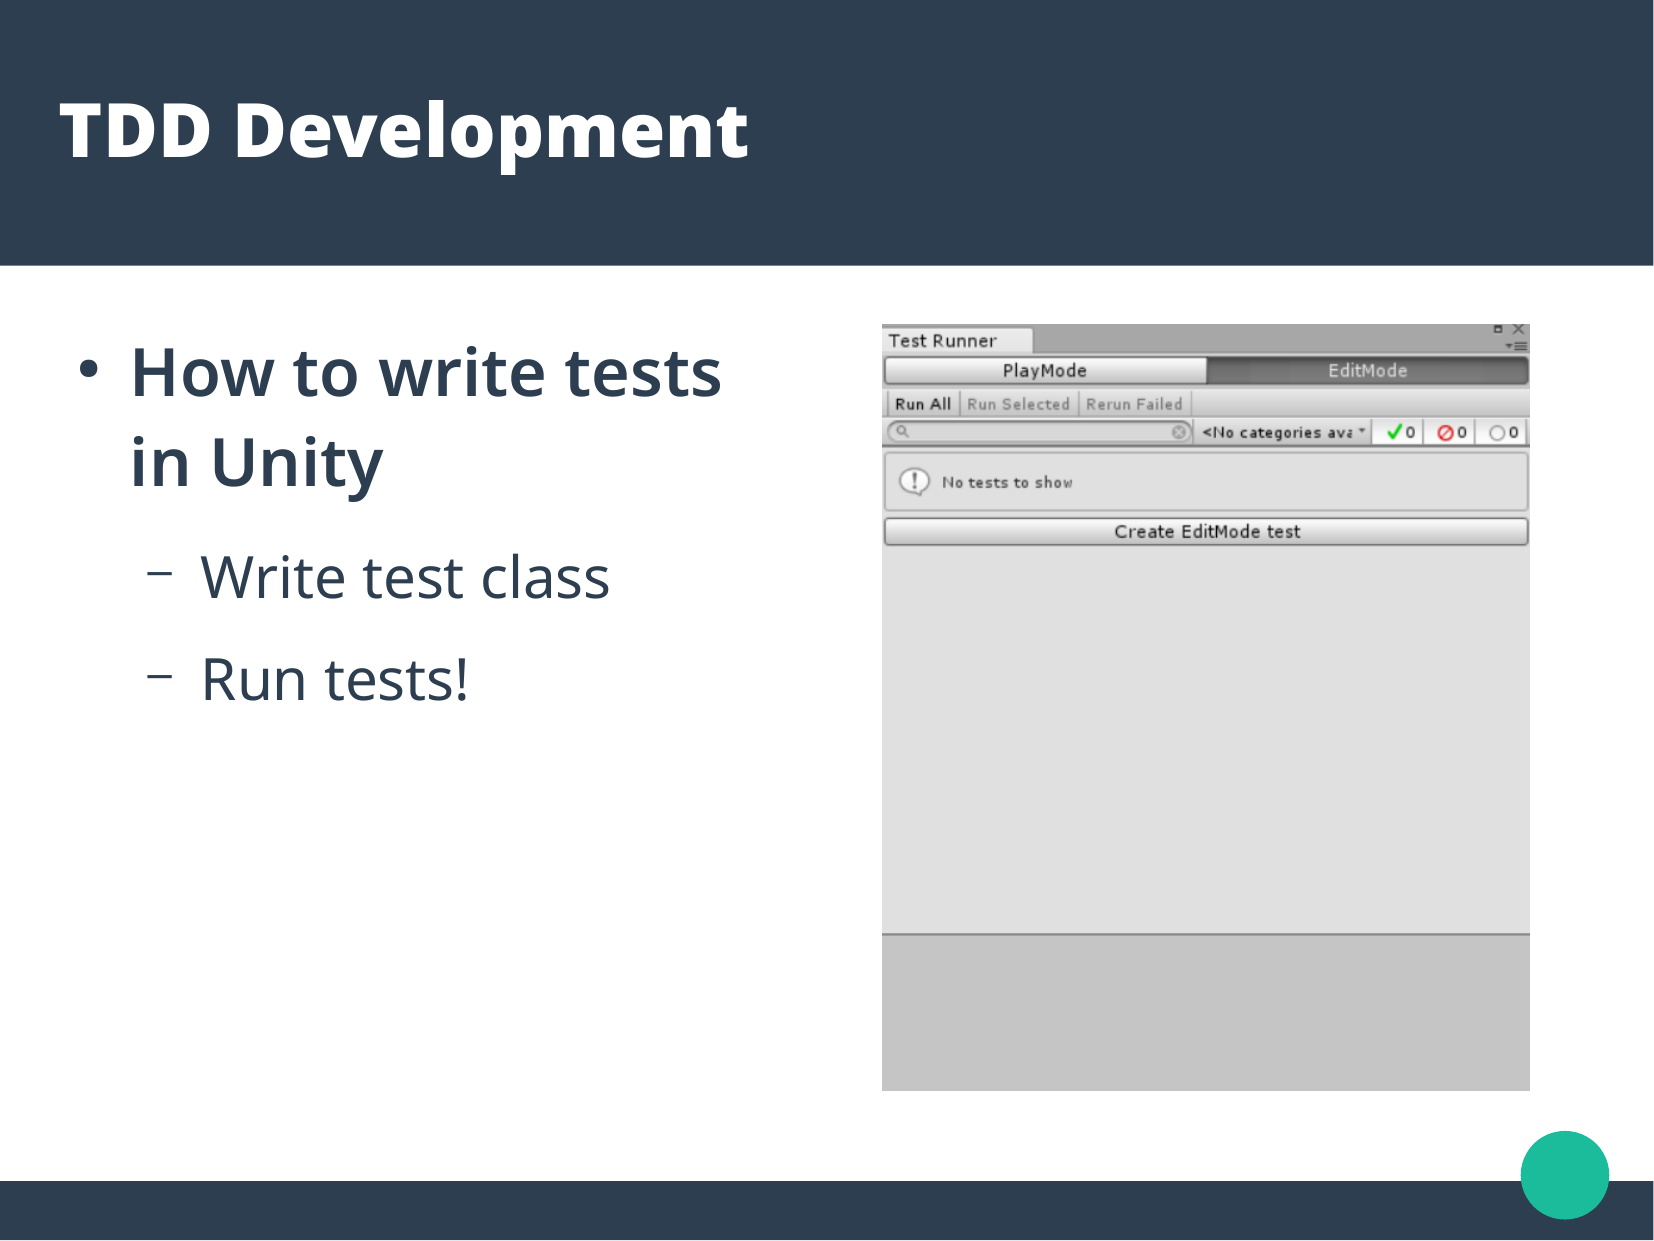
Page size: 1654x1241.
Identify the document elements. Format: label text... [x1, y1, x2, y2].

picture [882, 324, 1530, 1092]
title TDD Development [59, 49, 1595, 207]
list How to write tests in Unity Write test class Run tests! [59, 324, 796, 1152]
